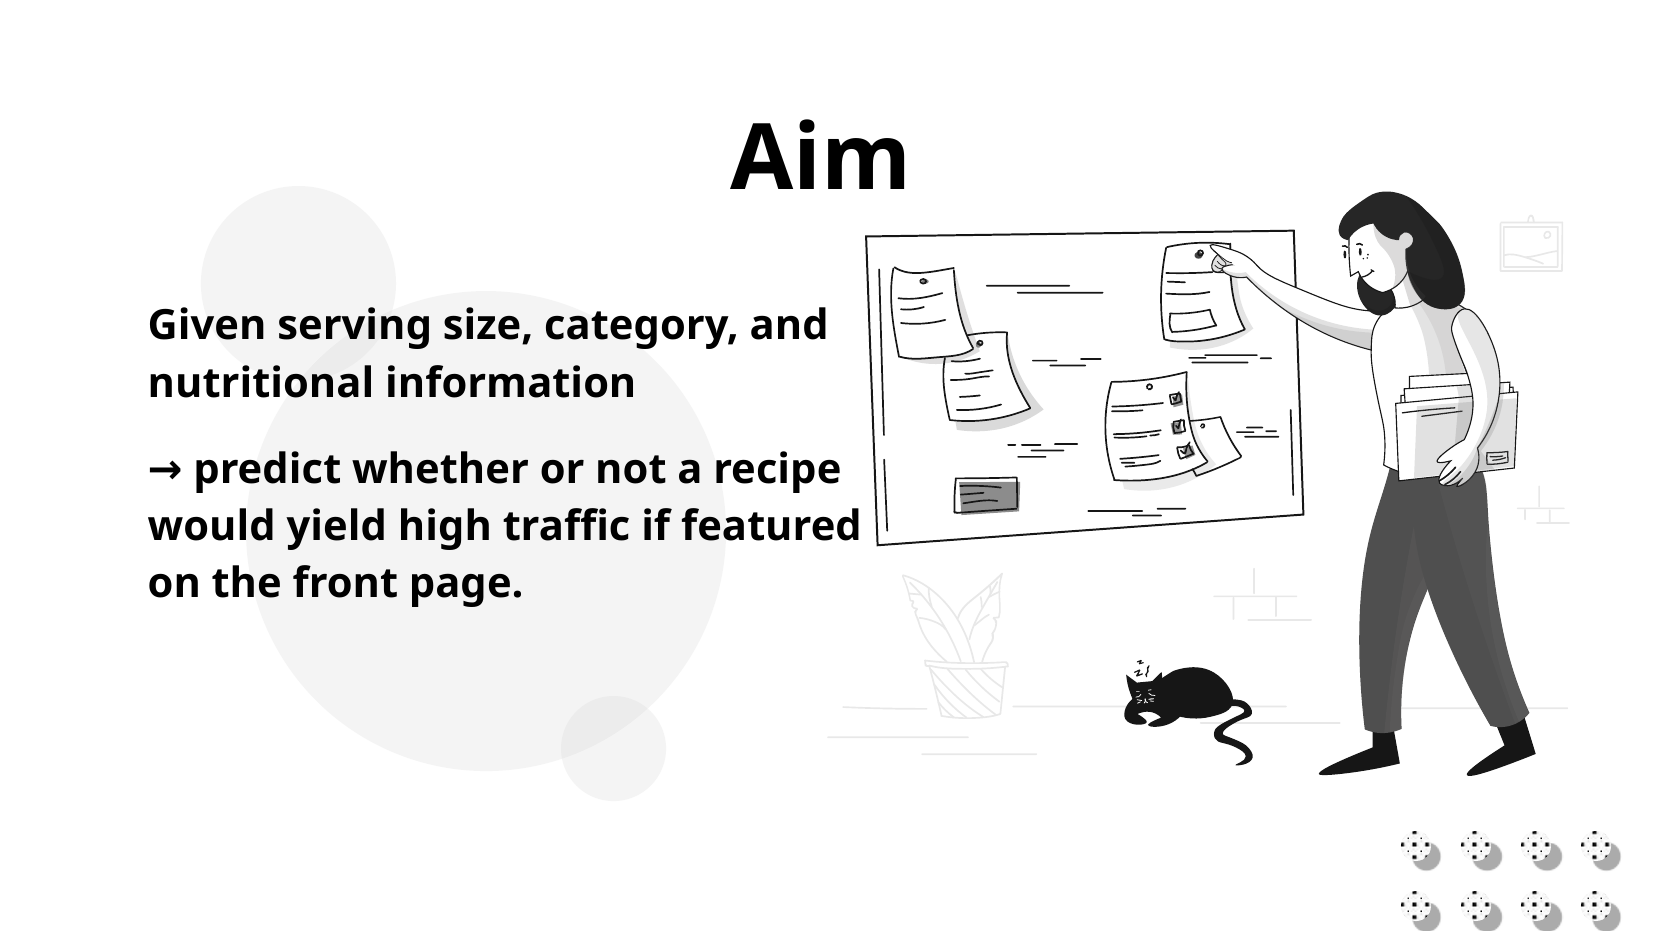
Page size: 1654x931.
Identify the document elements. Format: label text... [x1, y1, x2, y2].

picture [1520, 890, 1552, 922]
picture [1461, 890, 1492, 922]
picture [1460, 830, 1492, 862]
picture [1581, 830, 1612, 862]
title Aim [76, 76, 1565, 233]
picture [1400, 830, 1432, 862]
picture [1580, 890, 1612, 922]
picture [1520, 831, 1552, 862]
picture [1400, 891, 1432, 922]
list Given serving size, category, and nutritional information → predict whether or not a recipe would yield high traffic if featured on the front page. [76, 295, 863, 638]
